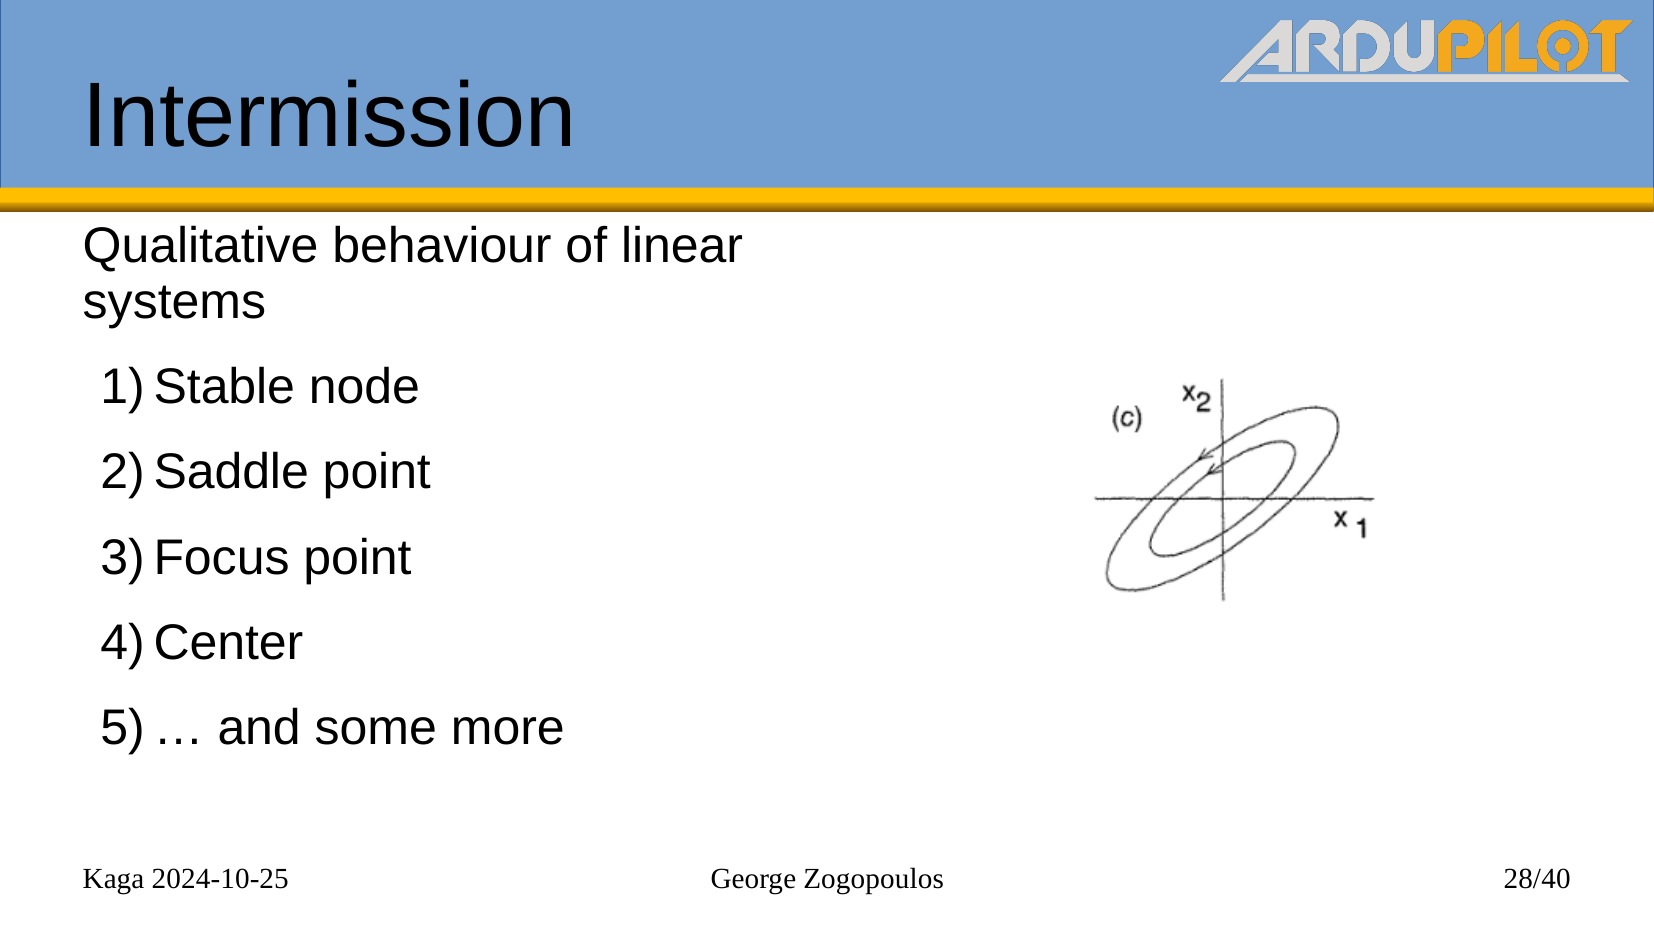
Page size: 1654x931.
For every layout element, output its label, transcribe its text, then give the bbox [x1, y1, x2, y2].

list Qualitative behaviour of linear systems Stable node Saddle point Focus point Center … and some more [82, 217, 809, 757]
picture [1011, 337, 1426, 655]
picture [1219, 20, 1633, 82]
title Intermission [82, 37, 1571, 193]
